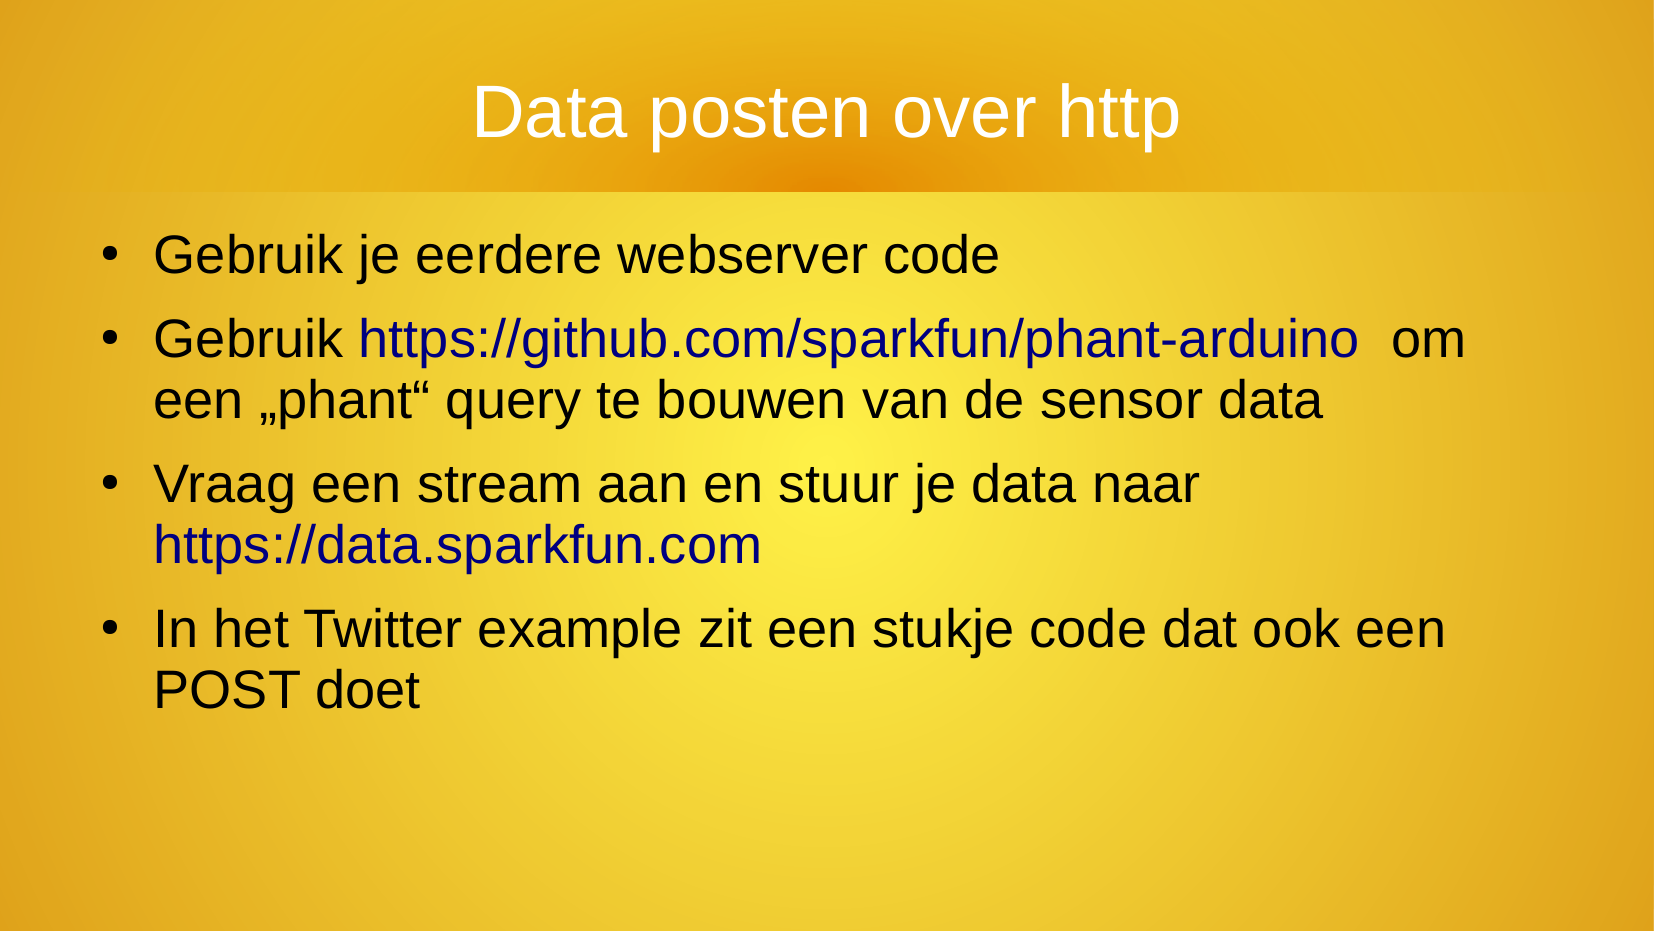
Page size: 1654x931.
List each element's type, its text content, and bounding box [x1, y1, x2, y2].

list Gebruik je eerdere webserver code Gebruik https://github.com/sparkfun/phant-arduino om een „phant“ query te bouwen van de sensor data Vraag een stream aan en stuur je data naar https://data.sparkfun.com In het Twitter example zit een stukje code dat ook een POST doet [82, 224, 1571, 764]
title Data posten over http [82, 35, 1571, 189]
